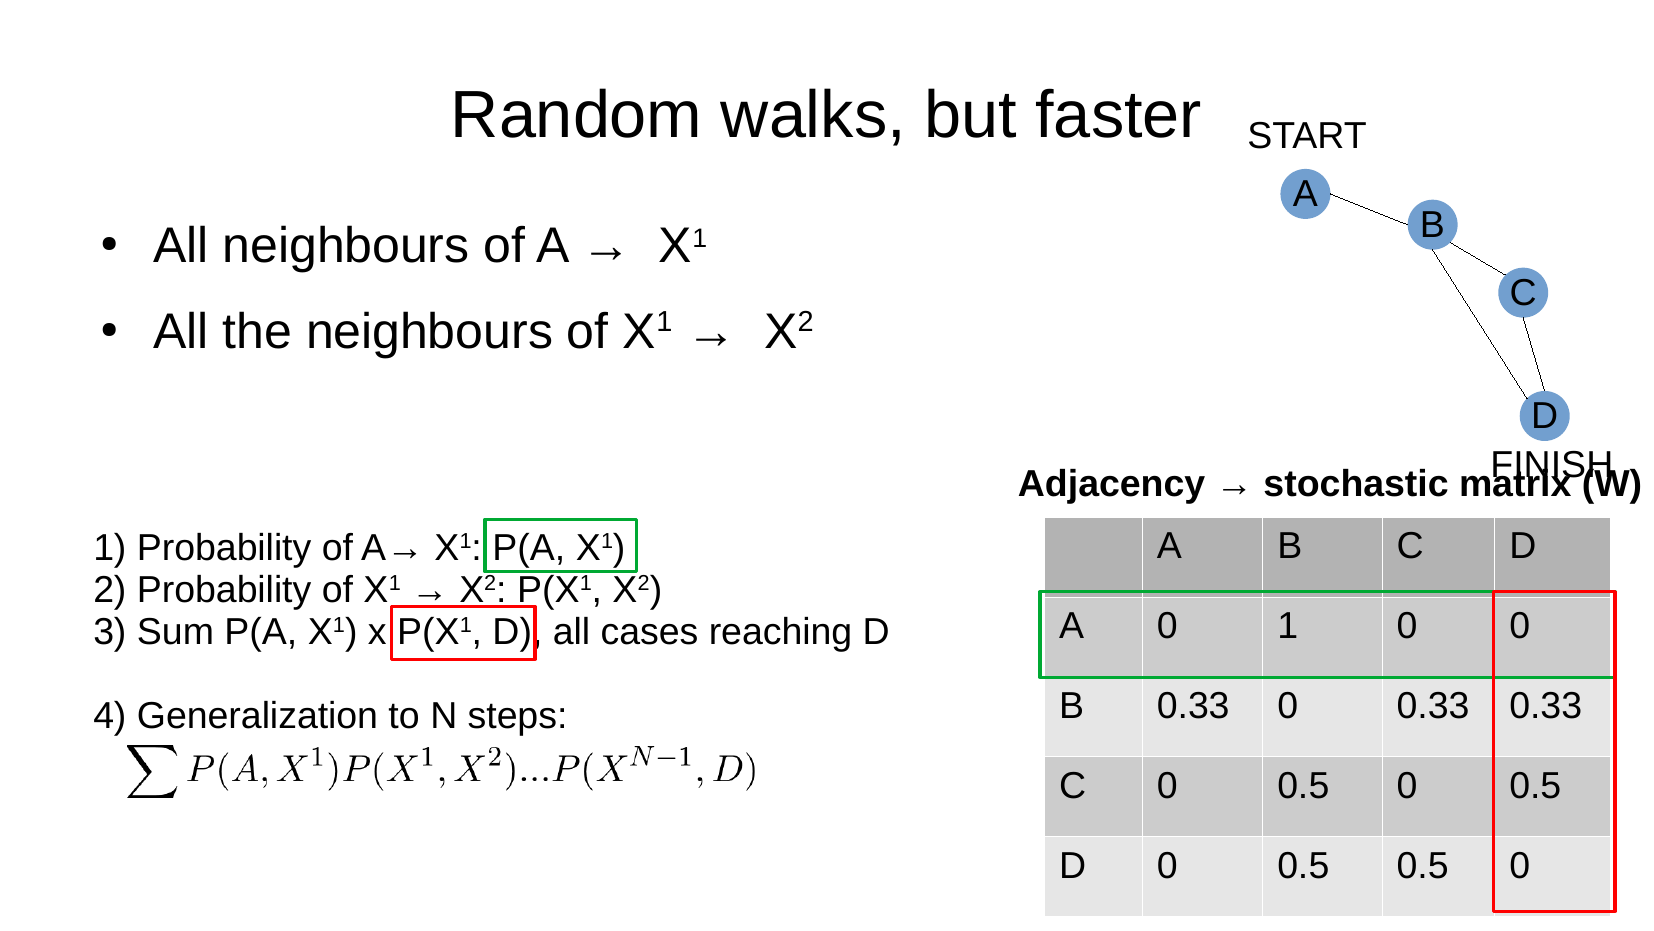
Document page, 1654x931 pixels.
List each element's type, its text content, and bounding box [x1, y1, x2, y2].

table_header D [1495, 593, 1610, 597]
text_box C [1498, 267, 1549, 318]
table_cell 1 [1263, 598, 1382, 676]
table_cell 0.33 [1495, 679, 1610, 756]
table_header [1045, 593, 1142, 597]
table_cell 0 [1143, 598, 1262, 676]
table_header [1045, 518, 1142, 590]
table_header D [1495, 518, 1610, 590]
text_box FINISH [1475, 436, 1637, 493]
table_cell C [1045, 757, 1142, 836]
text_box Adjacency → stochastic matrix (W) [1003, 454, 1654, 512]
table_header B [1263, 518, 1382, 590]
table_cell B [1045, 679, 1142, 756]
table_header C [1383, 518, 1494, 590]
table_header C [1383, 593, 1492, 597]
text_box 1) Probability of A→ X1: P(A, X1) 2) Probability of X1 → X2: P(X1, X2) 3) Sum P(A, X1) x P(X1, D), all cases reaching D 4) Generalization to N steps: [487, 521, 635, 570]
table_header A [1143, 593, 1262, 597]
table_header B [1263, 593, 1382, 597]
table_cell 0 [1383, 757, 1492, 836]
text_box B [1407, 199, 1458, 250]
text_box 1) Probability of A→ X1: P(A, X1) 2) Probability of X1 → X2: P(X1, X2) 3) Sum P(A, X1) x P(X1, D), all cases reaching D 4) Generalization to N steps: [78, 519, 916, 744]
table_cell 0.33 [1383, 679, 1492, 756]
table_cell 0 [1495, 598, 1610, 676]
table_cell 0.5 [1263, 837, 1382, 916]
text_box D [1519, 390, 1570, 436]
table_cell 0.33 [1143, 679, 1262, 756]
table_cell D [1045, 837, 1142, 916]
text_box START [1232, 106, 1394, 164]
table_cell A [1045, 598, 1142, 676]
table_cell 0.5 [1495, 757, 1610, 836]
table_cell 0.5 [1263, 757, 1382, 836]
text_box A [1280, 168, 1331, 219]
table_cell 0 [1383, 598, 1492, 676]
picture [126, 745, 755, 798]
title Random walks, but faster [82, 37, 1571, 193]
list All neighbours of A → X1 All the neighbours of X1 → X2 [82, 217, 1592, 758]
table_cell 0 [1495, 837, 1610, 910]
table_cell 0 [1143, 757, 1262, 836]
table_cell 0 [1143, 837, 1262, 916]
table_header A [1143, 518, 1262, 590]
table_cell 0.5 [1383, 837, 1494, 916]
table_cell 0 [1263, 679, 1382, 756]
